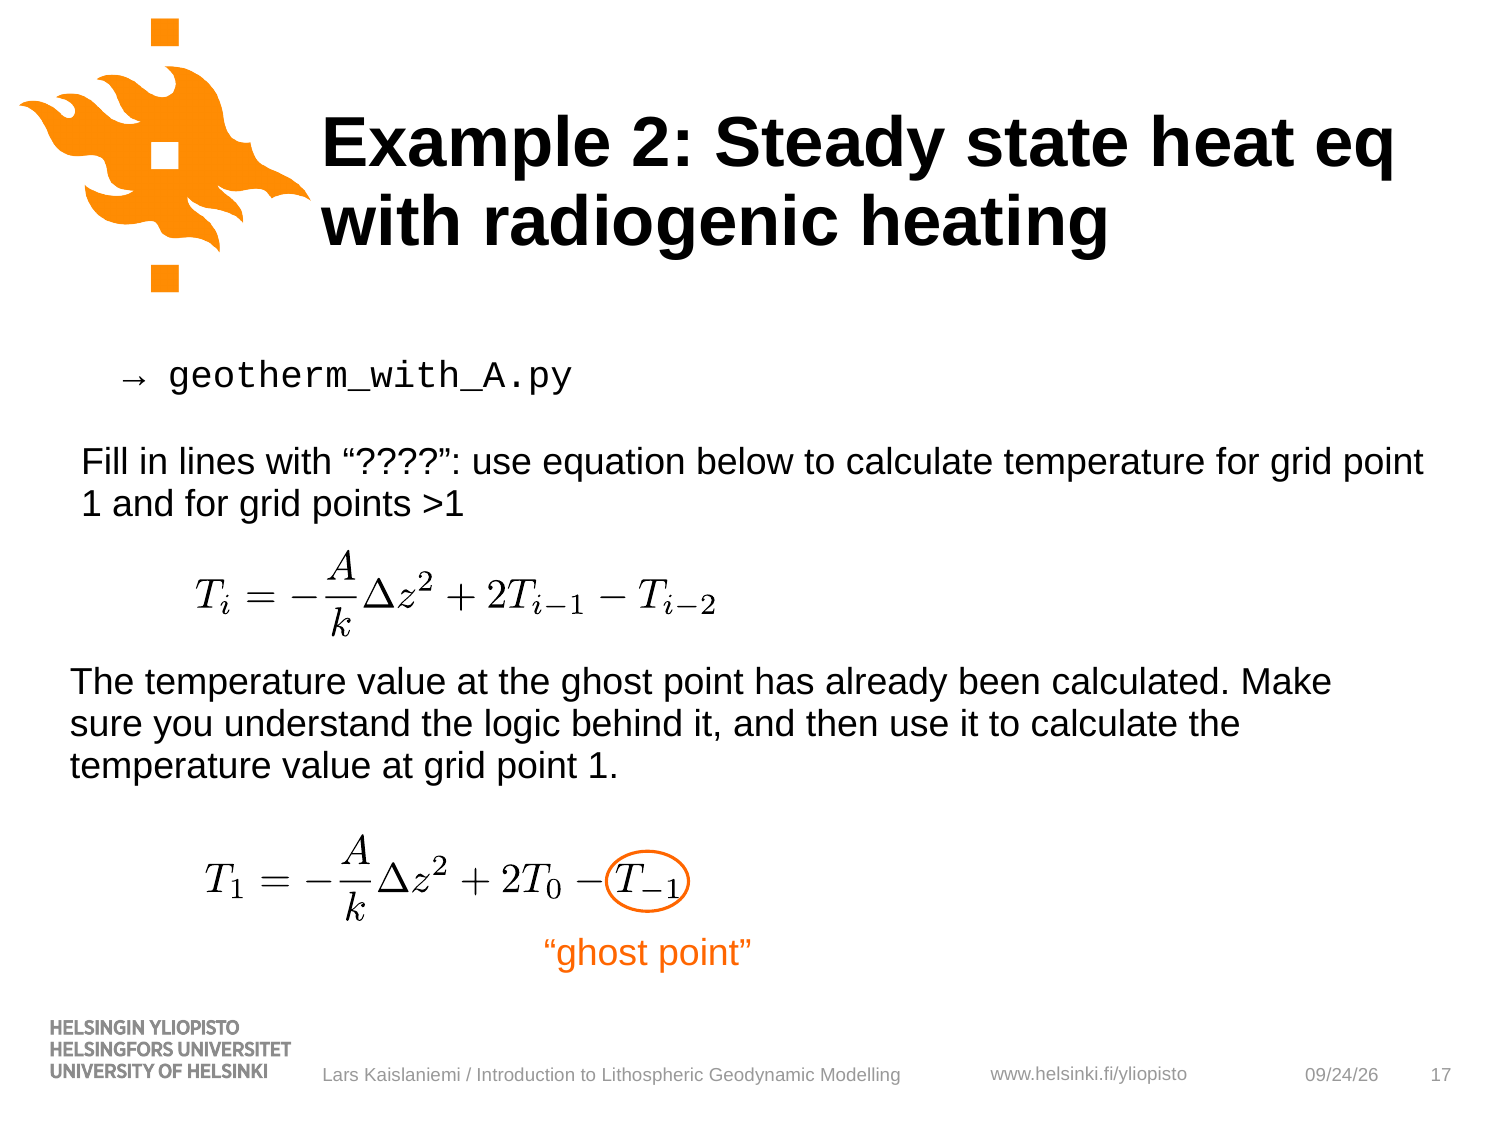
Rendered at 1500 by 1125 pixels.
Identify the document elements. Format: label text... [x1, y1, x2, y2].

text_box [204, 840, 682, 921]
title Example 2: Steady state heat eq with radiogenic heating [321, 87, 1447, 276]
text_box The temperature value at the ghost point has already been calculated. Make sure you understand the logic behind it, and then use it to calculate the temperature value at grid point 1. [55, 652, 1429, 840]
text_box [609, 853, 682, 909]
picture [0, 0, 337, 318]
text_box Fill in lines with “????”: use equation below to calculate temperature for grid point 1 and for grid points >1 [66, 433, 1441, 620]
text_box “ghost point” [528, 923, 767, 981]
text_box [195, 620, 717, 637]
picture [32, 1001, 309, 1096]
text_box → geotherm_with_A.py [108, 349, 588, 407]
